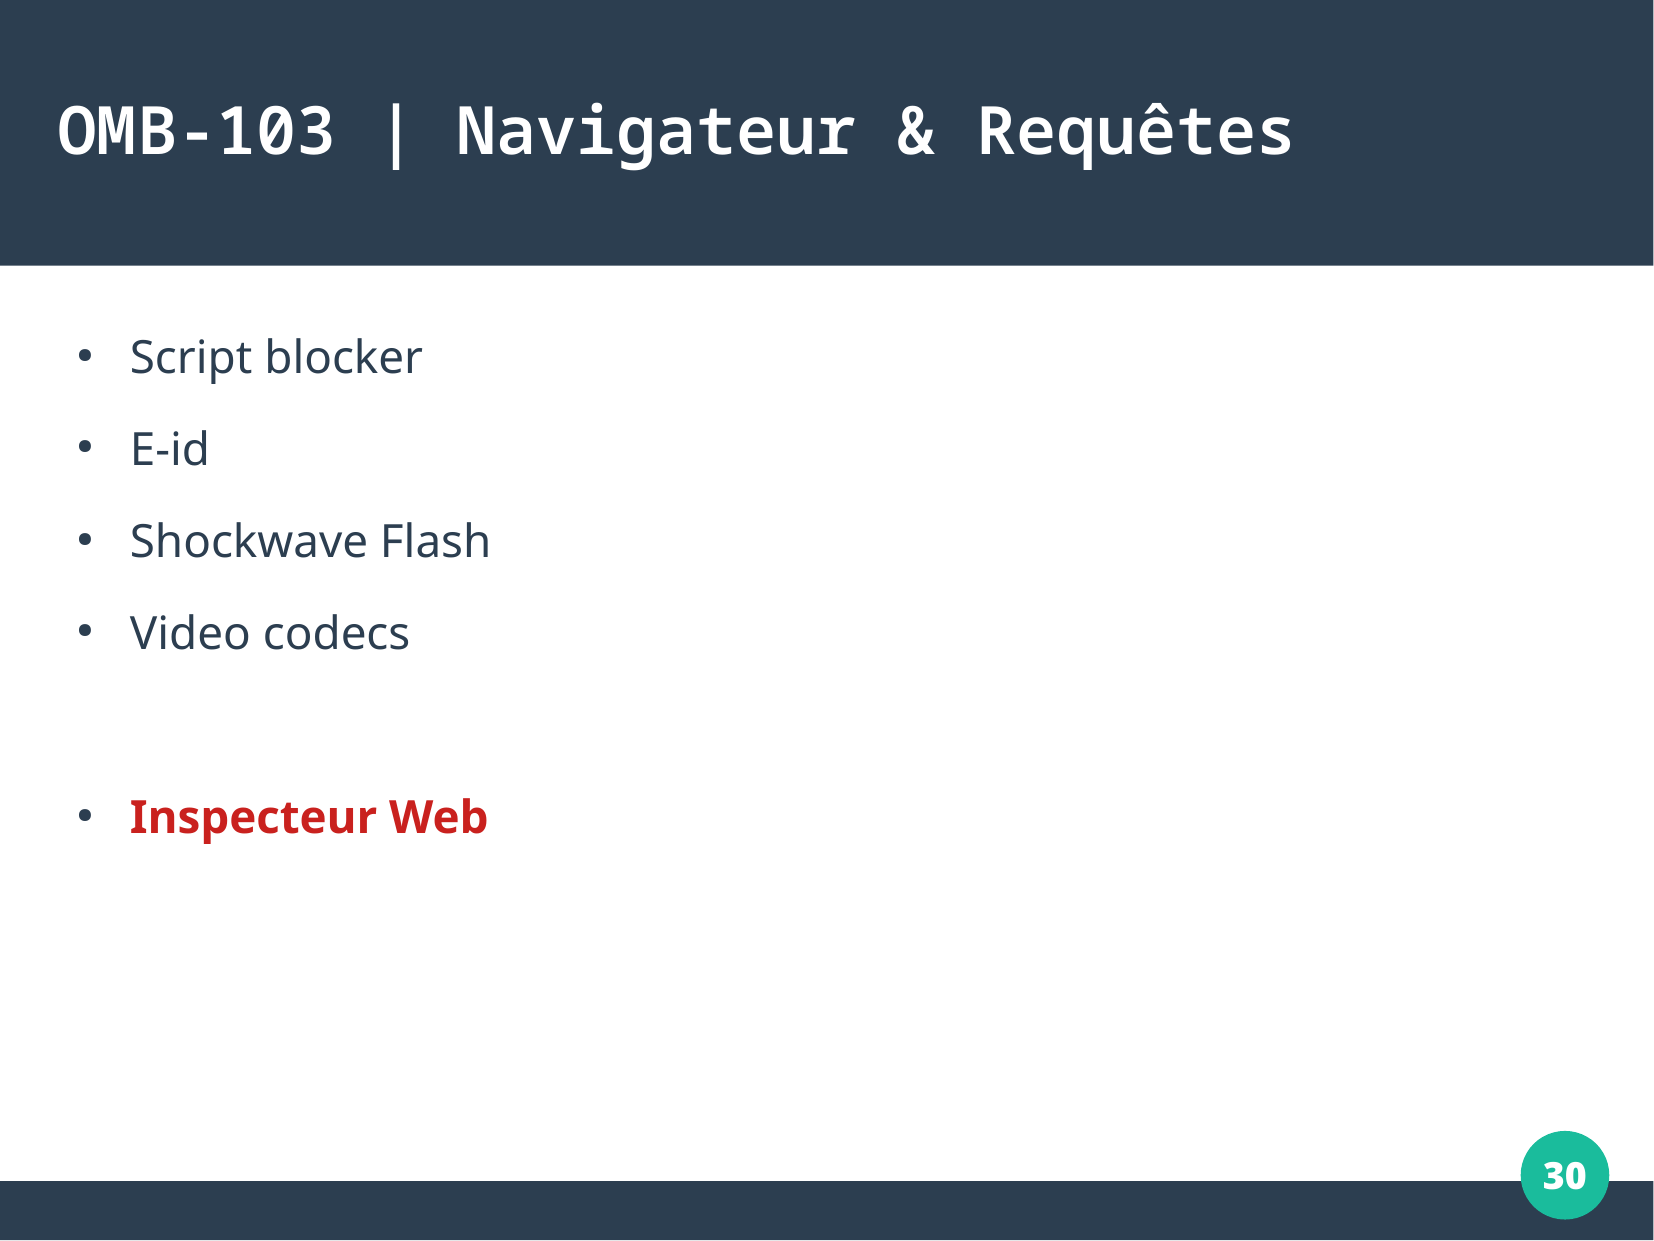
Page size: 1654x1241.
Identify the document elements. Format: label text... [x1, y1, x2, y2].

title OMB-103 | Navigateur & Requêtes [57, 49, 1593, 207]
list Script blocker E-id Shockwave Flash Video codecs Inspecteur Web [59, 324, 1595, 1152]
